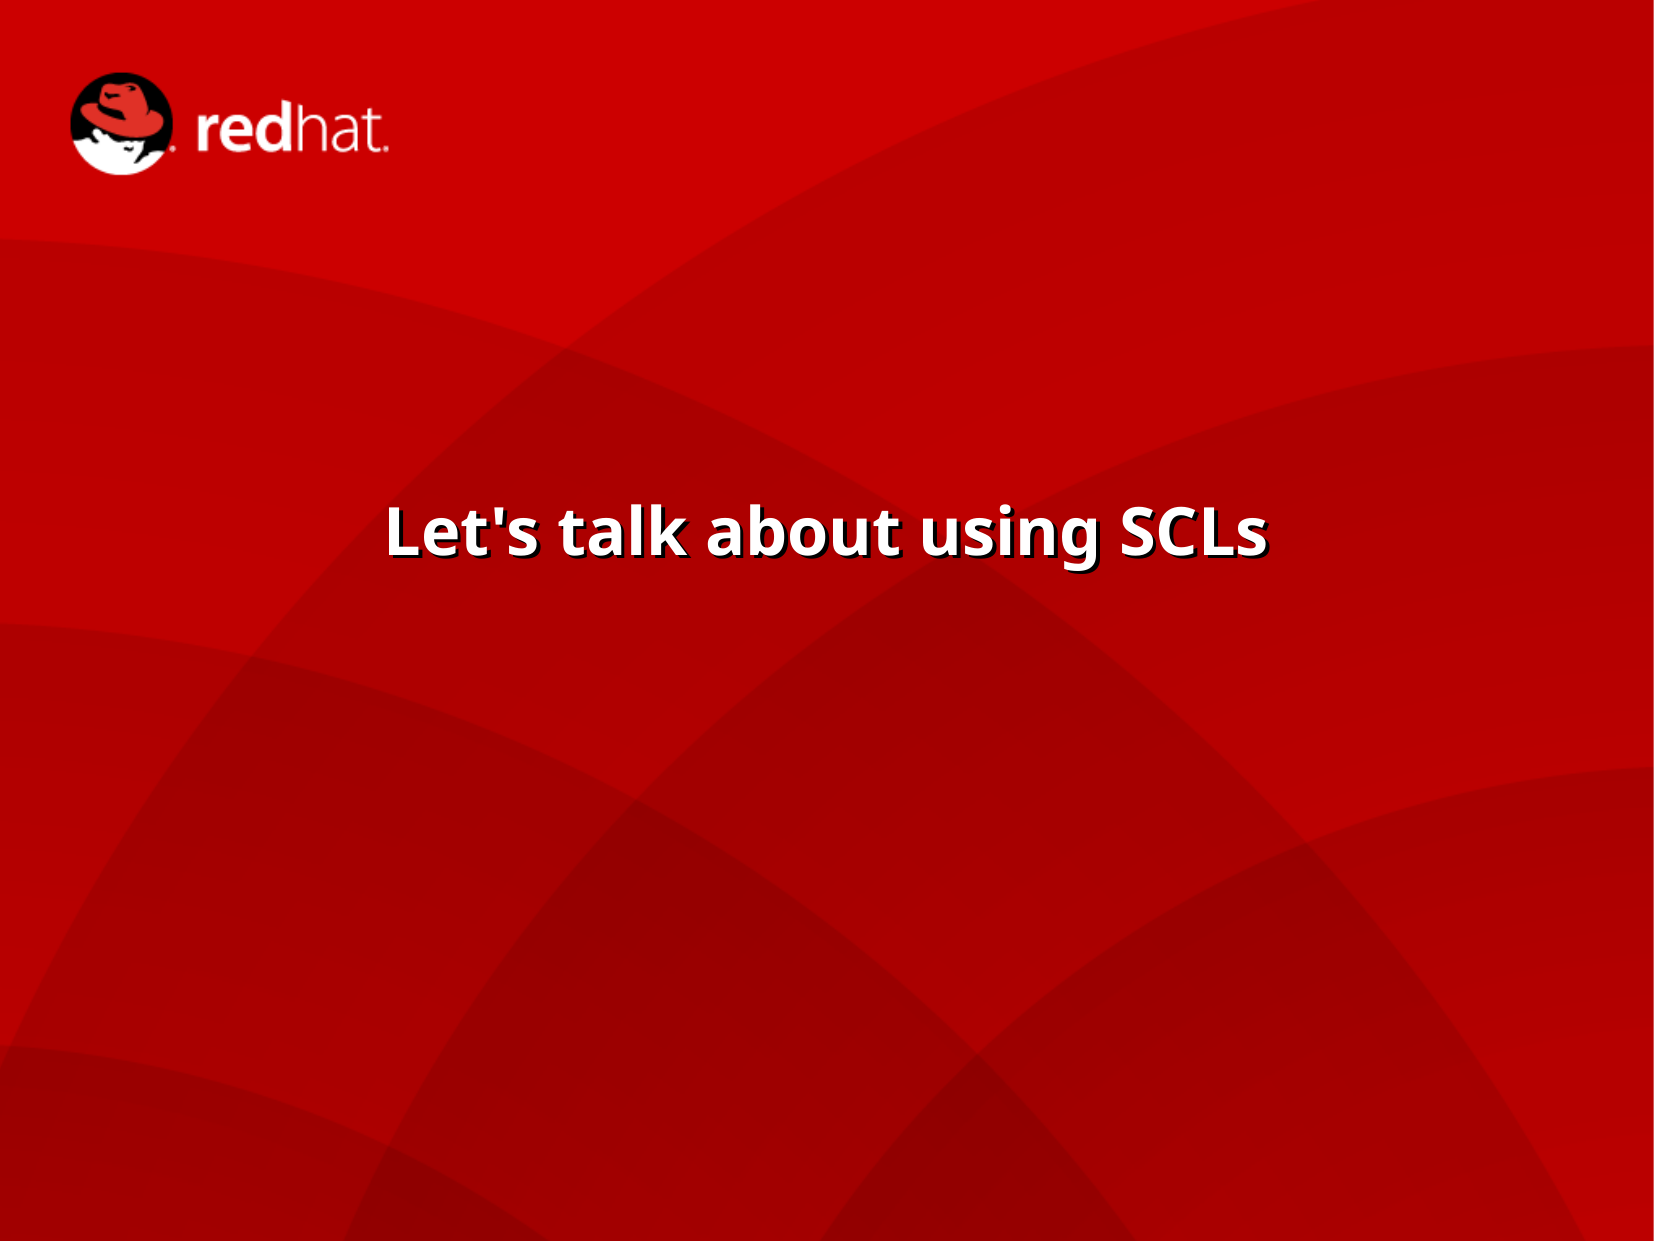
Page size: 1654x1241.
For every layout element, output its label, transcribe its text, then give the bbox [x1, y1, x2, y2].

picture [0, 0, 1654, 1241]
subtitle Let's talk about using SCLs [82, 49, 1571, 1109]
